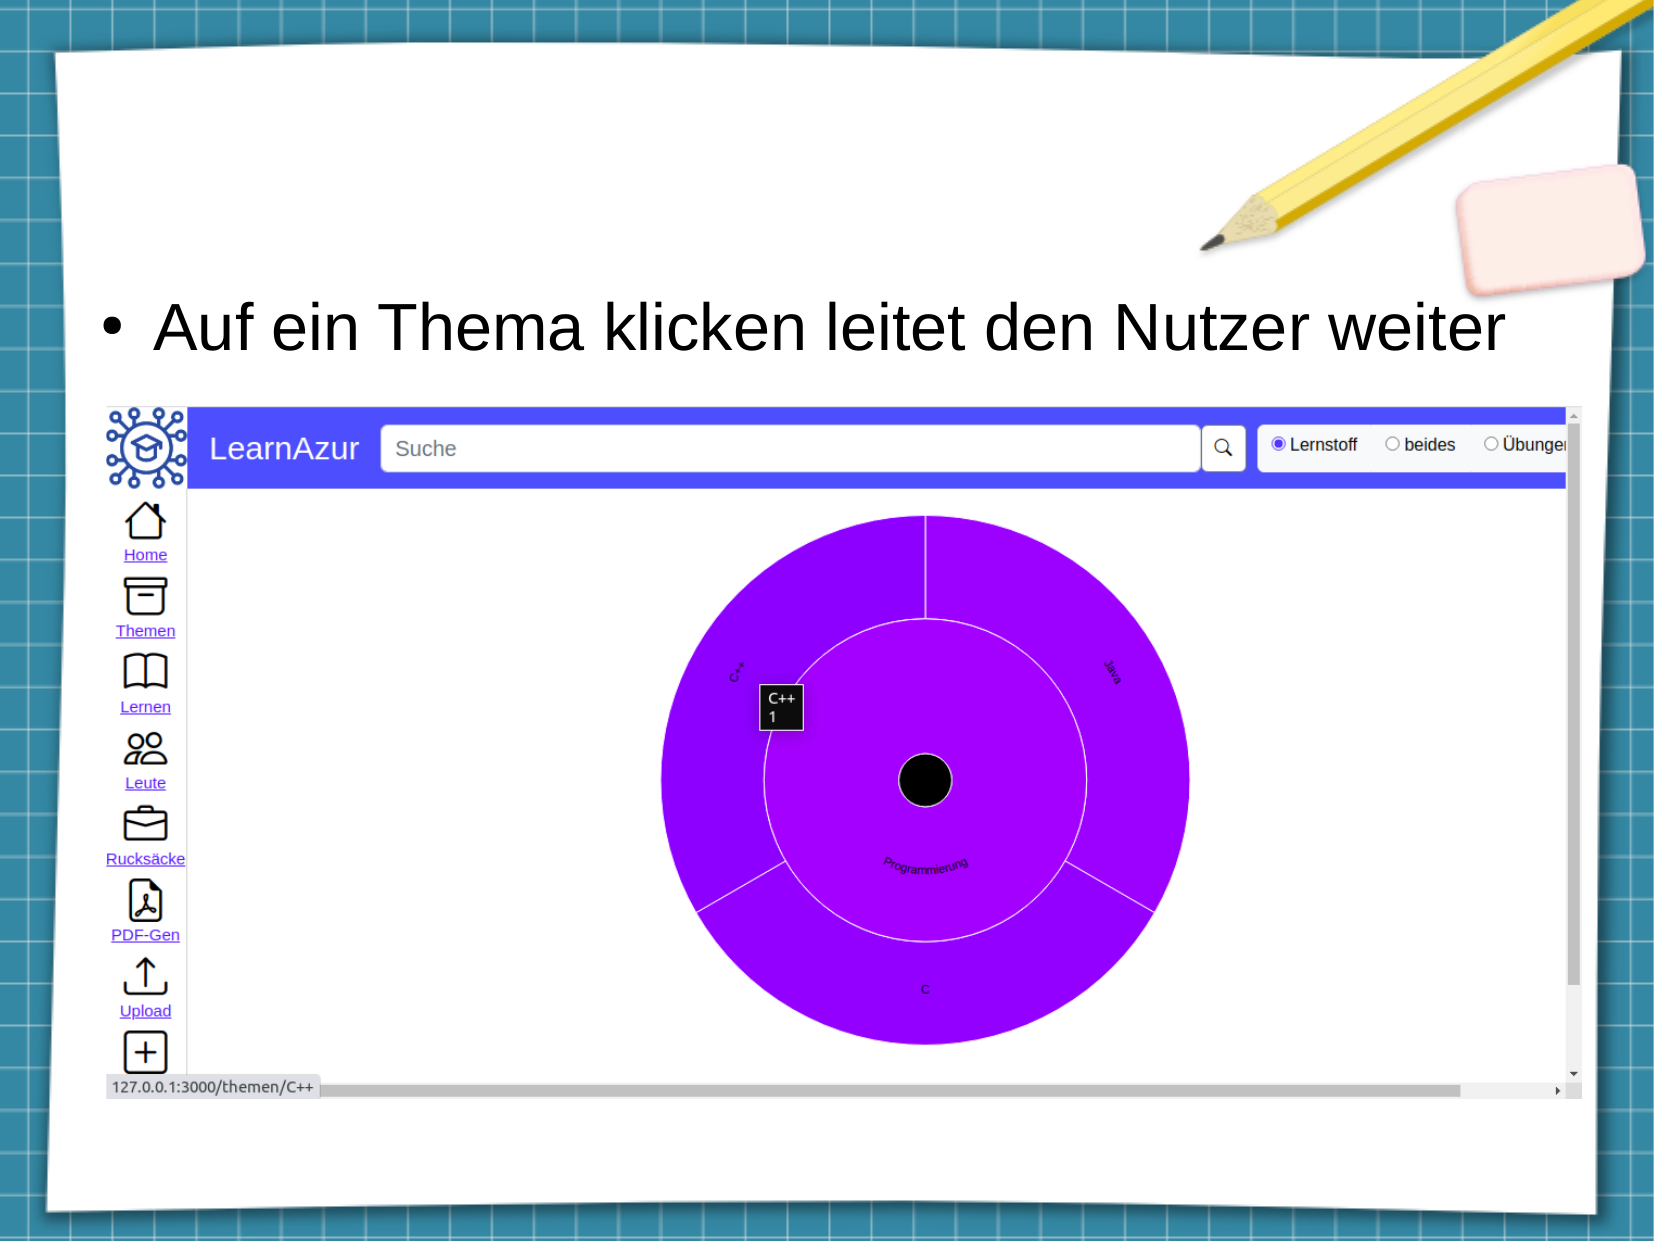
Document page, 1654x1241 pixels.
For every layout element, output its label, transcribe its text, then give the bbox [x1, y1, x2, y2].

picture [0, 0, 1654, 1241]
list Auf ein Thema klicken leitet den Nutzer weiter [82, 290, 1571, 1010]
